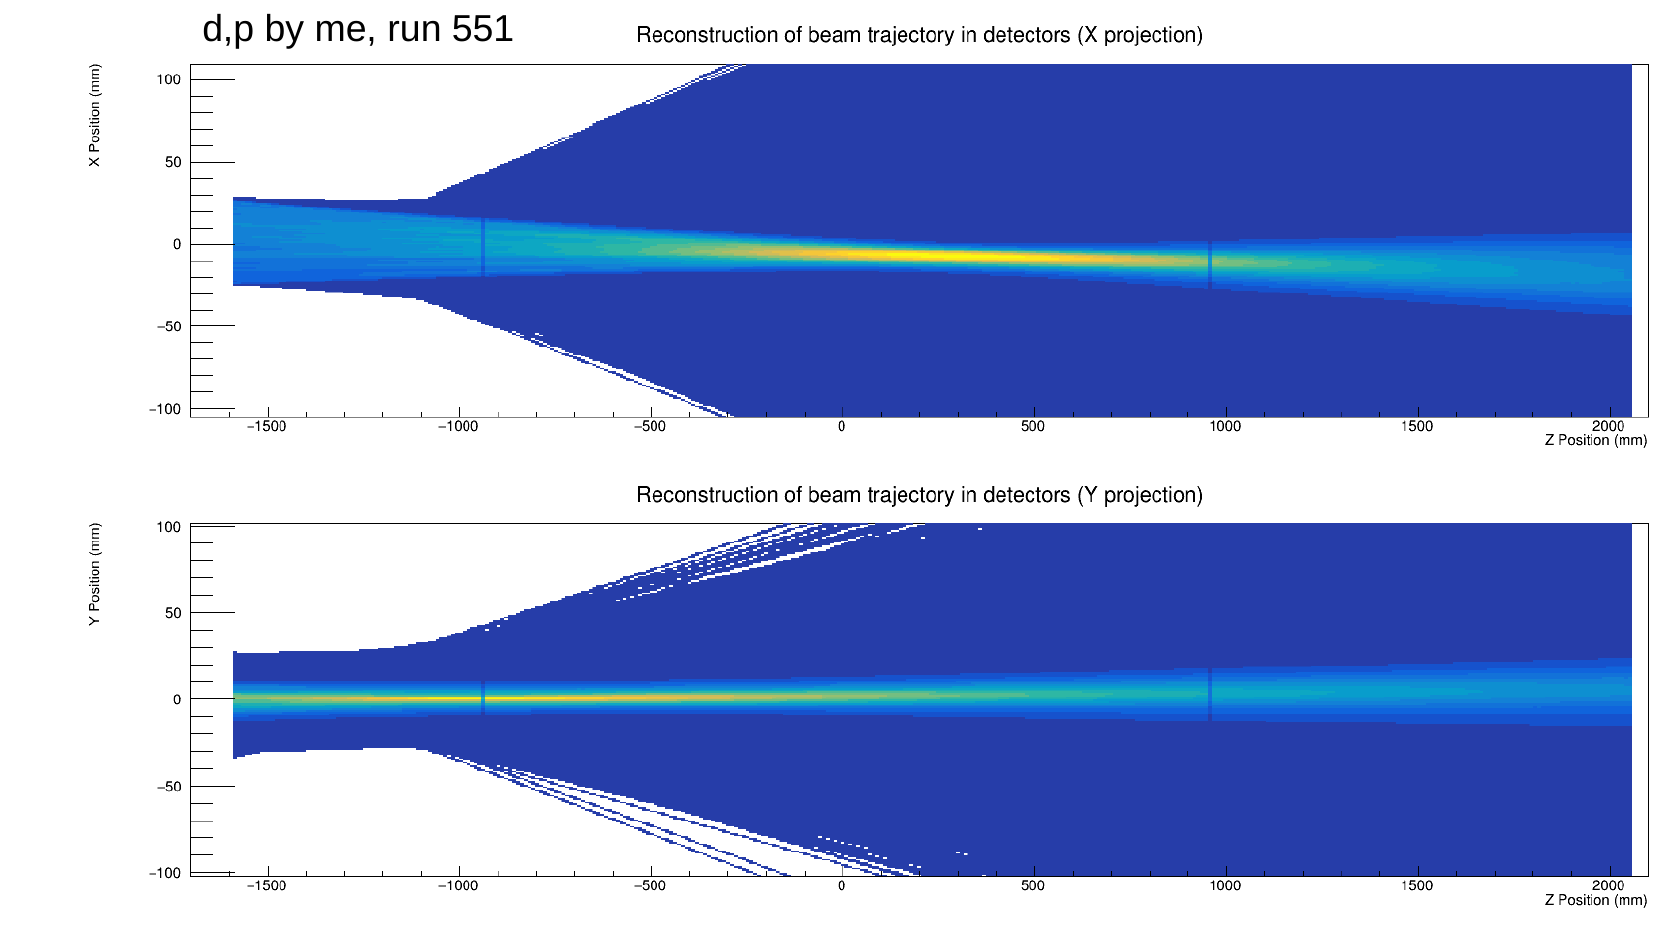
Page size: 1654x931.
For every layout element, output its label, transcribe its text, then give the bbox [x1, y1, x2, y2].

text_box d,p by me, run 551 [187, 0, 563, 99]
picture [0, 13, 1654, 915]
